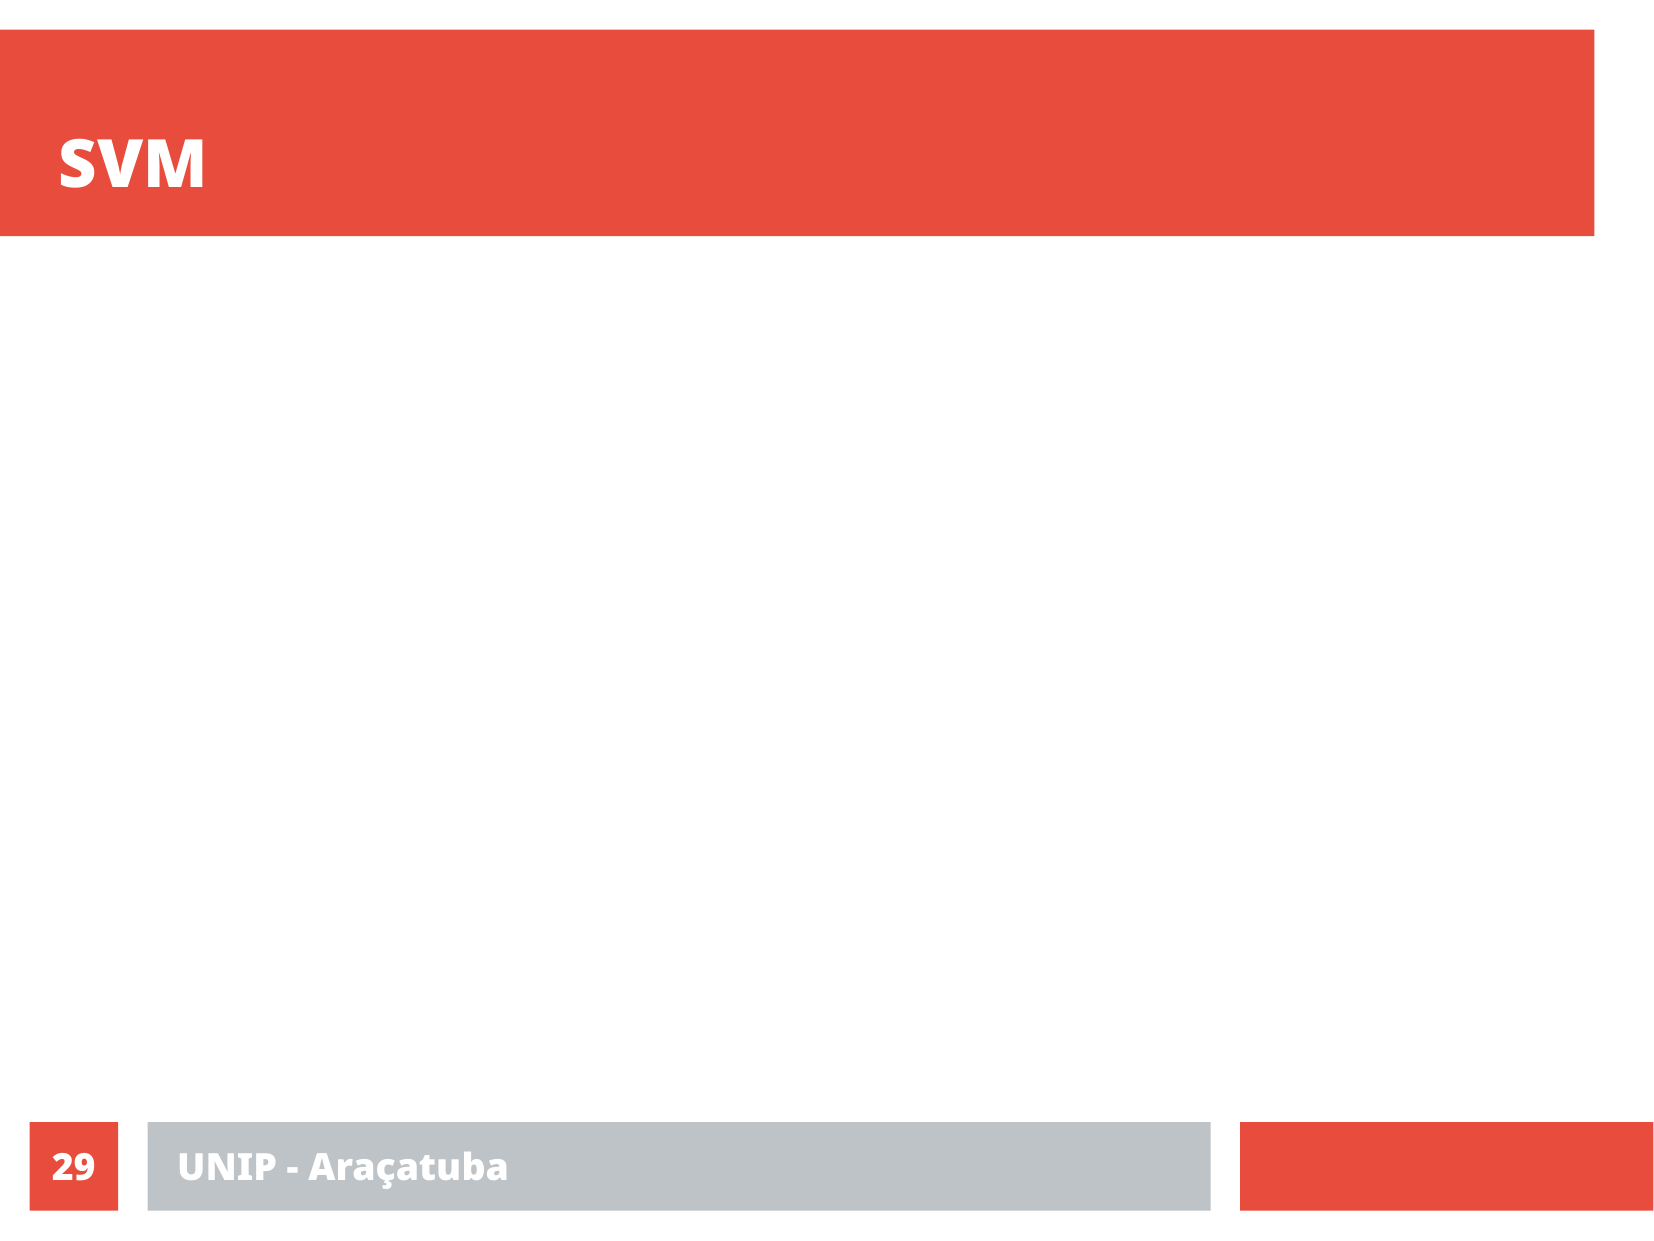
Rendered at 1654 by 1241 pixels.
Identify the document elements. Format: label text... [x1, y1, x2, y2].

title SVM [59, 59, 1595, 207]
